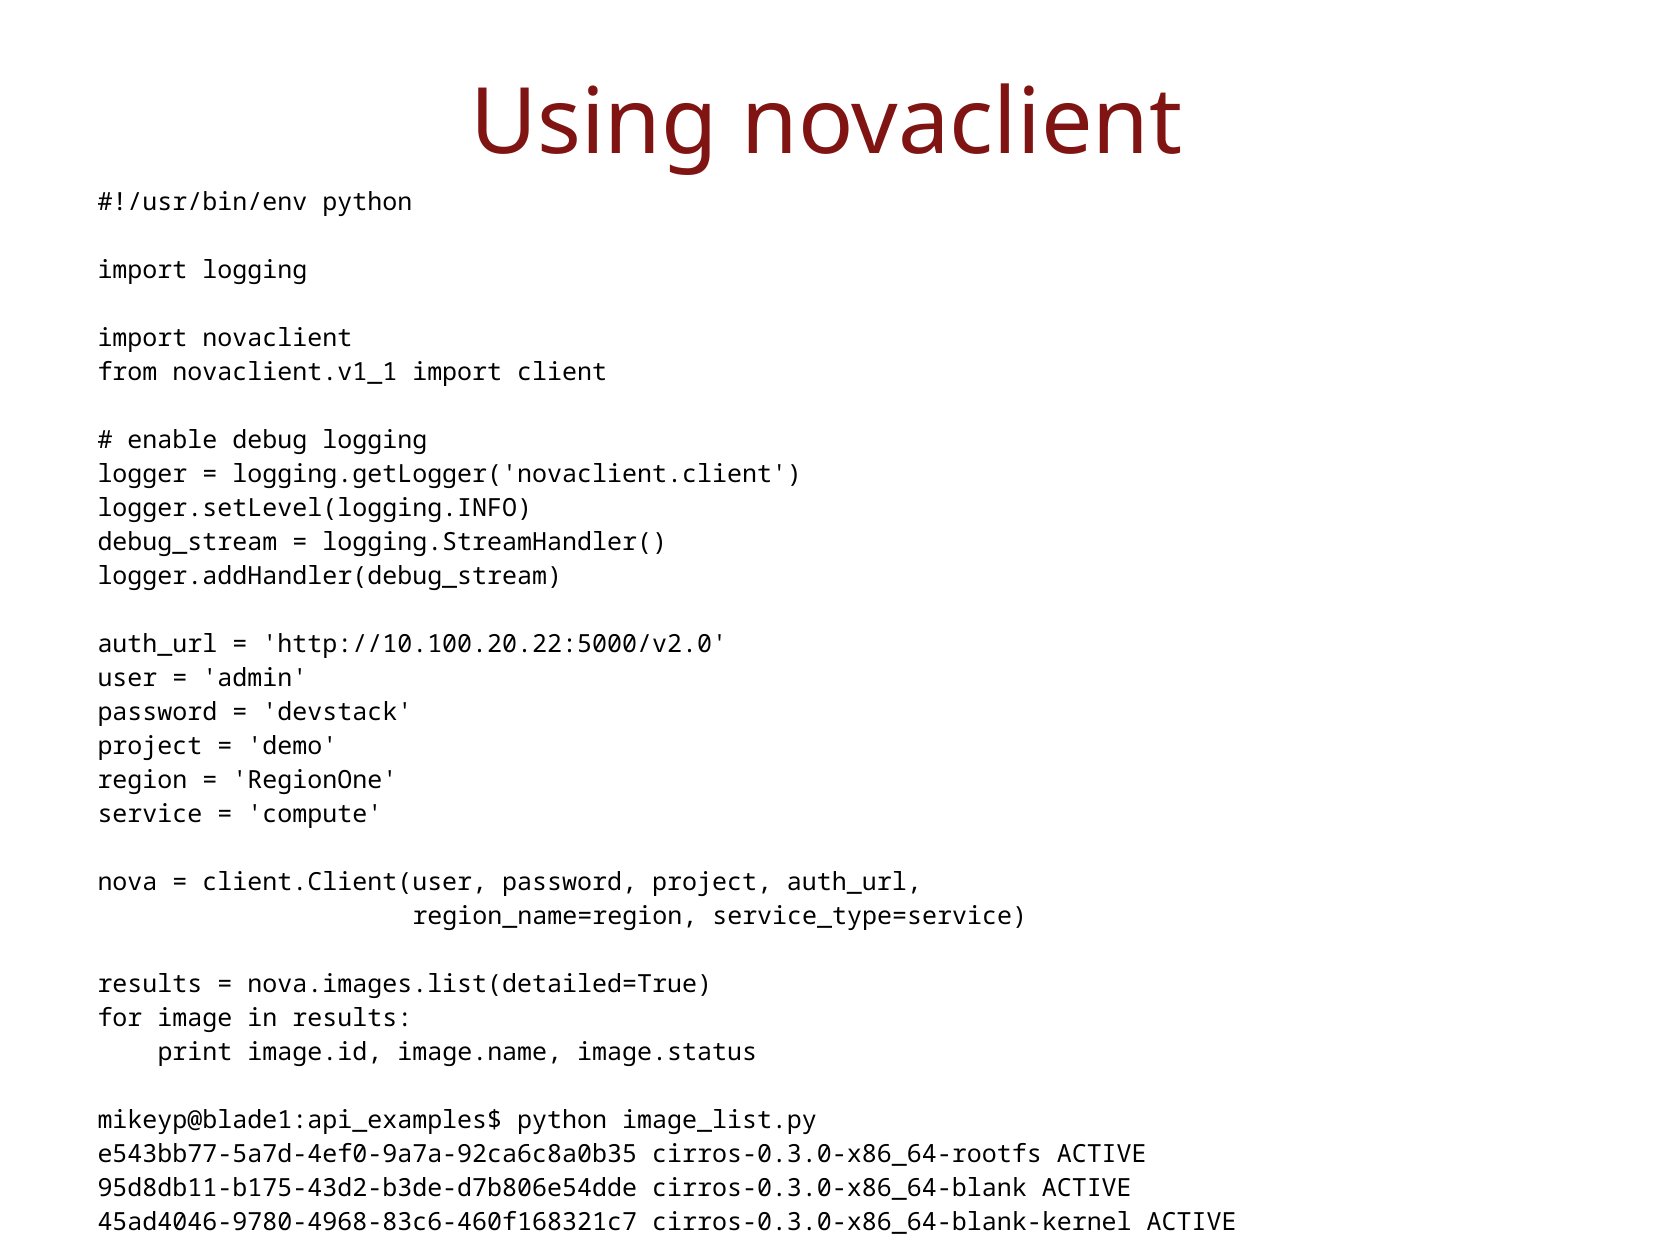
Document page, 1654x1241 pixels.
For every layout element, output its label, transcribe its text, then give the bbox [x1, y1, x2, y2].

text_box #!/usr/bin/env python import logging import novaclient from novaclient.v1_1 import client # enable debug logging logger = logging.getLogger('novaclient.client') logger.setLevel(logging.INFO) debug_stream = logging.StreamHandler() logger.addHandler(debug_stream) auth_url = 'http://10.100.20.22:5000/v2.0' user = 'admin' password = 'devstack' project = 'demo' region = 'RegionOne' service = 'compute' nova = client.Client(user, password, project, auth_url, region_name=region, service_type=service) results = nova.images.list(detailed=True) for image in results: print image.id, image.name, image.status mikeyp@blade1:api_examples$ python image_list.py e543bb77-5a7d-4ef0-9a7a-92ca6c8a0b35 cirros-0.3.0-x86_64-rootfs ACTIVE 95d8db11-b175-43d2-b3de-d7b806e54dde cirros-0.3.0-x86_64-blank ACTIVE 45ad4046-9780-4968-83c6-460f168321c7 cirros-0.3.0-x86_64-blank-kernel ACTIVE 43bafe10-700c-45af-90a8-b5d794812e62 cirros-0.3.0-x86_64-blank-ramdisk ACTIVE 92a1e0bd-c4a5-4f3f-a66f-1f8b990f2b0e ttylinux-uec-amd64-11.2_2.6.35-15_1-kernel ACTIVE 6216fc7c-7f87-45e0-be0f-eefef2d5be33 ttylinux-uec-amd64-11.2_2.6.35-15_1 ACTIVE [82, 176, 1654, 1177]
title Using novaclient [82, 56, 1571, 176]
